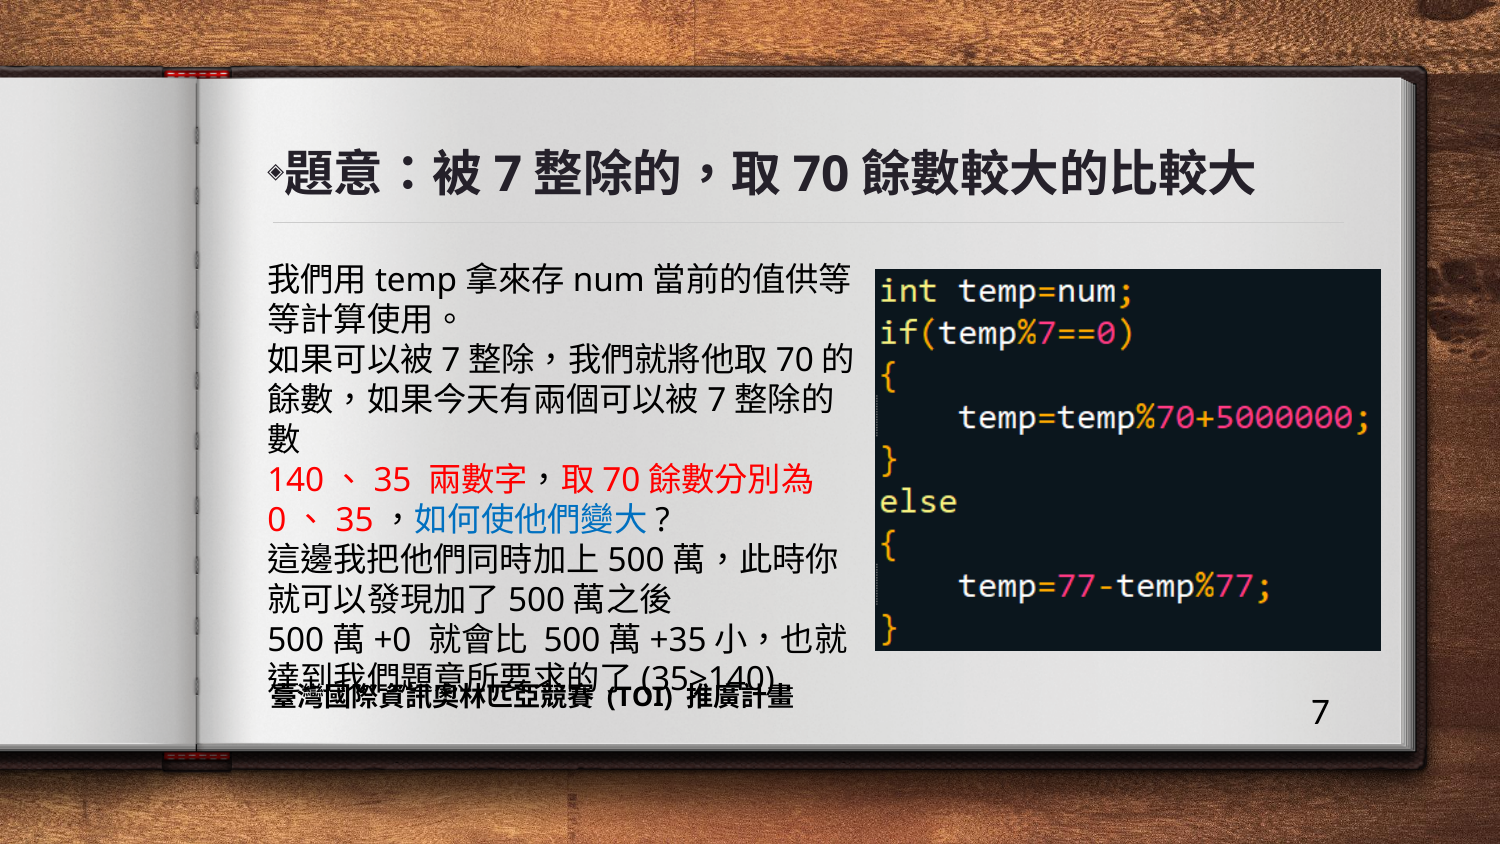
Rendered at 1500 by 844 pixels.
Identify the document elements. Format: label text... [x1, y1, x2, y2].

text_box 我們用temp拿來存num當前的值供等等計算使用。 如果可以被7整除，我們就將他取70的餘數，如果今天有兩個可以被7整除的數 140、35 兩數字，取70餘數分別為 0、35，如何使他們變大? 這邊我把他們同時加上500萬，此時你就可以發現加了500萬之後 500萬+0 就會比 500萬+35小，也就達到我們題意所要求的了(35>140) [252, 250, 876, 670]
picture [875, 269, 1381, 651]
text_box [1295, 672, 1386, 737]
list 題意：被7整除的，取70餘數較大的比較大 [252, 126, 1296, 216]
